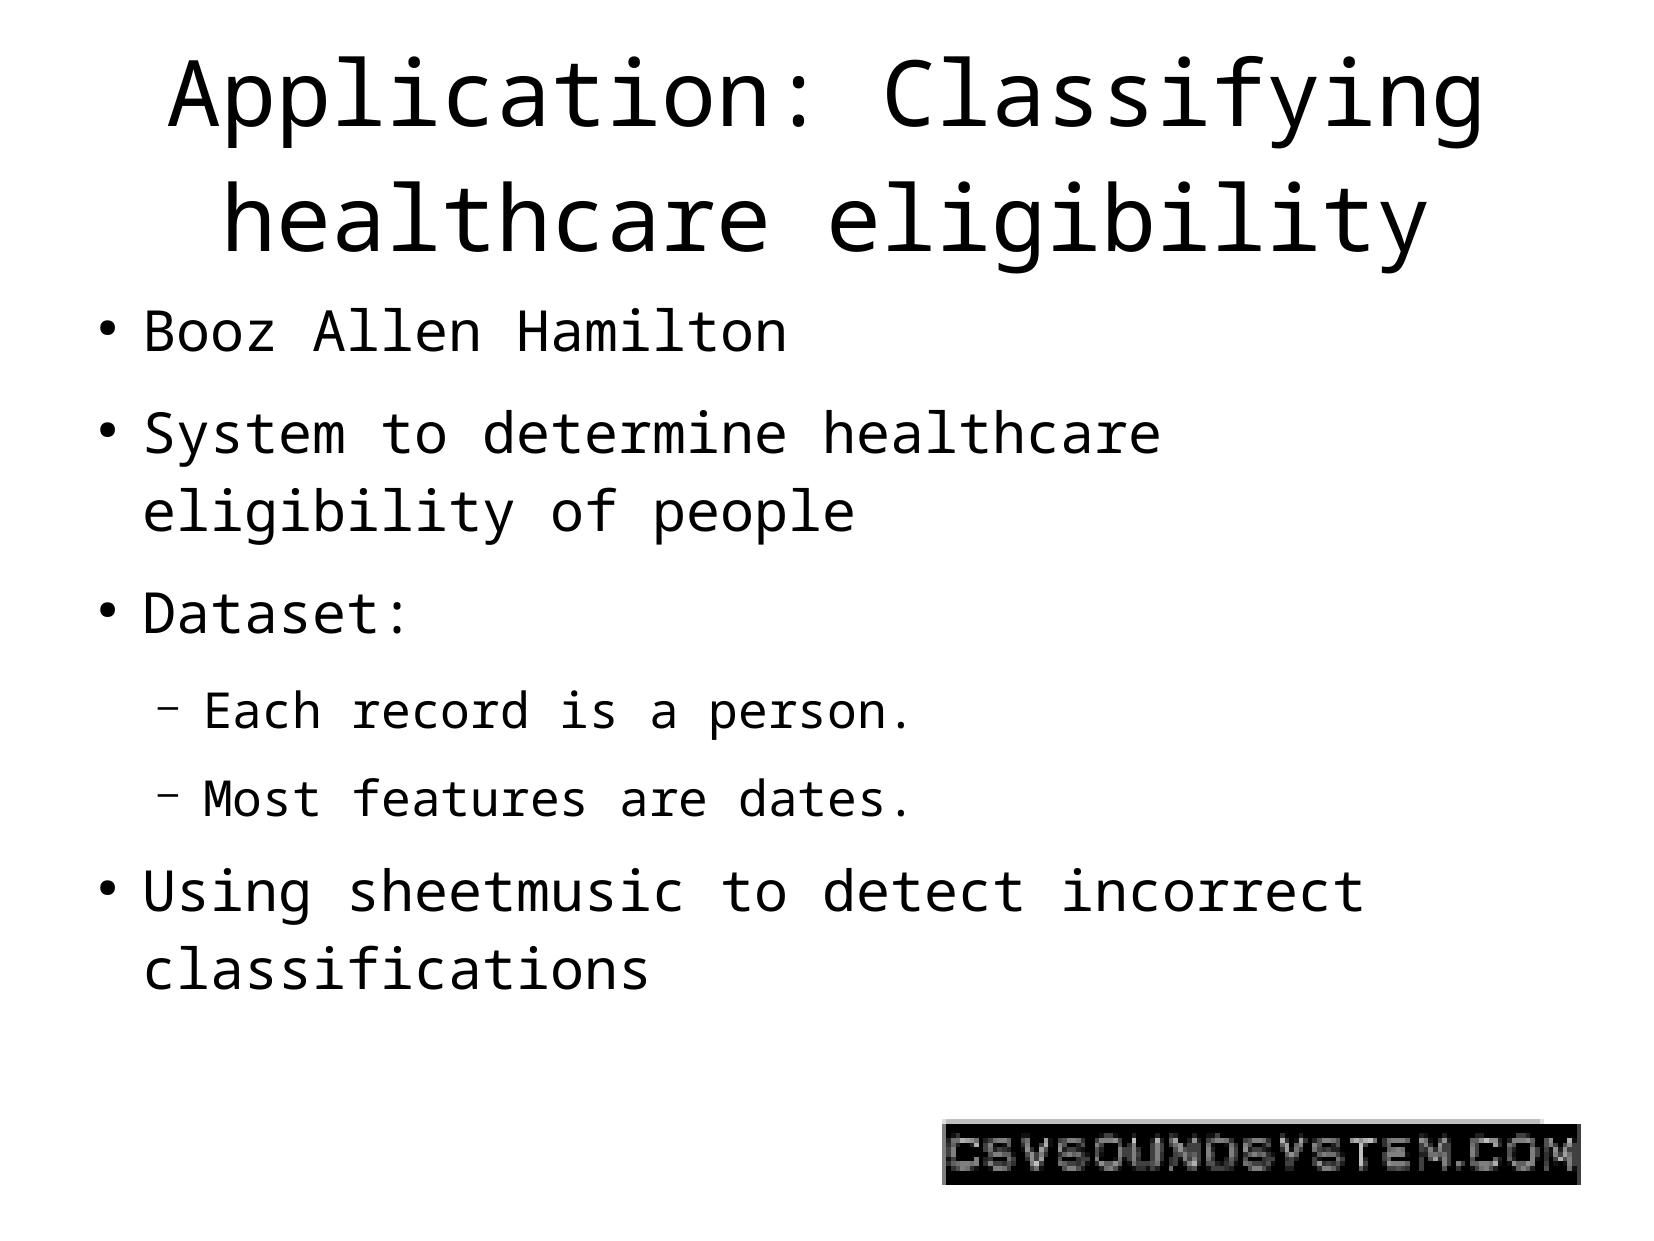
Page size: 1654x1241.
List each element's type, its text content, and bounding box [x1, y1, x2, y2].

picture [933, 1064, 1591, 1185]
list Booz Allen Hamilton System to determine healthcare eligibility of people Dataset: Each record is a person. Most features are dates. Using sheetmusic to detect incorrect classifications [82, 290, 1571, 1010]
title Application: Classifying healthcare eligibility [82, 49, 1571, 257]
